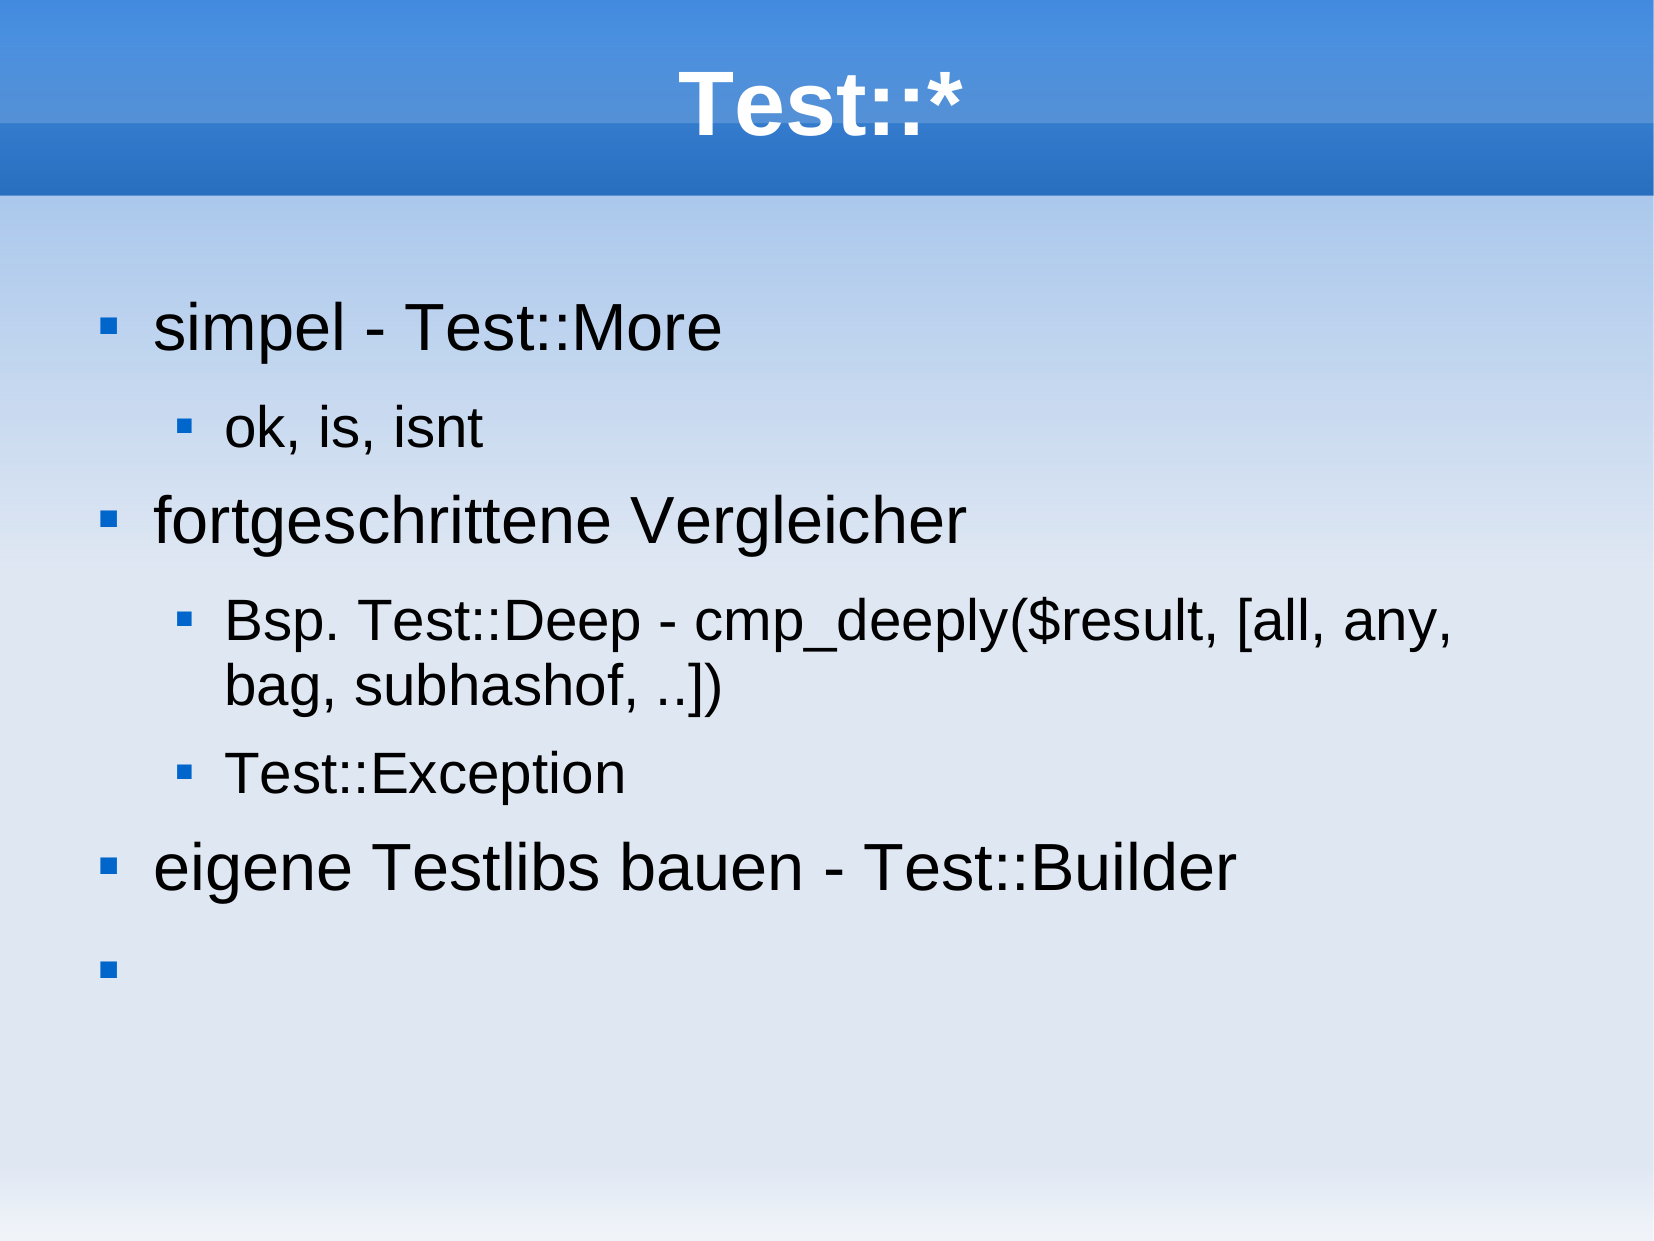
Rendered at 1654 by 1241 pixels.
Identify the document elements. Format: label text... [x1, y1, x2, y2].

picture [0, 0, 1654, 1241]
list simpel - Test::More ok, is, isnt fortgeschrittene Vergleicher Bsp. Test::Deep - cmp_deeply($result, [all, any, bag, subhashof, ..]) Test::Exception eigene Testlibs bauen - Test::Builder [82, 290, 1571, 1094]
title Test::* [76, 7, 1565, 200]
